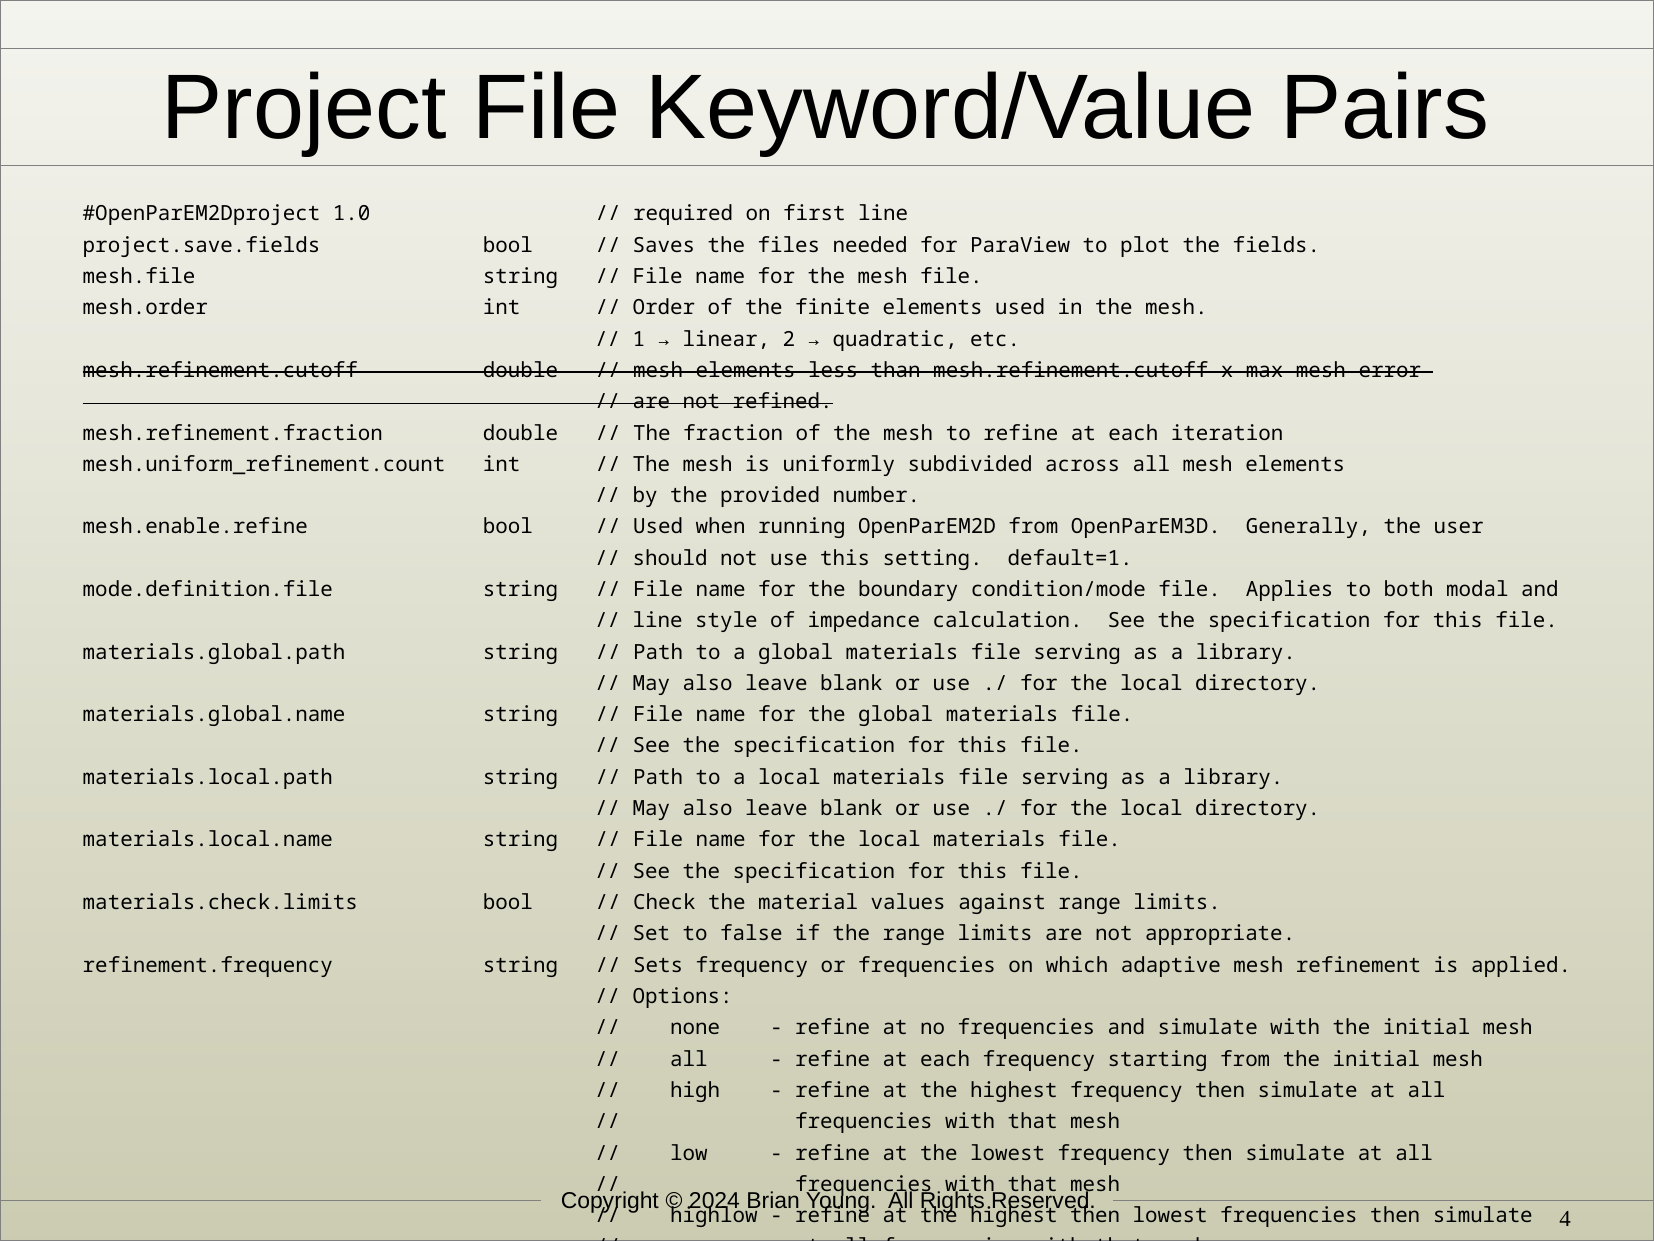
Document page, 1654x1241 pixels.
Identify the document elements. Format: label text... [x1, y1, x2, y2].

list #OpenParEM2Dproject 1.0 // required on first line project.save.fields bool // Saves the files needed for ParaView to plot the fields. mesh.file string // File name for the mesh file. mesh.order int // Order of the finite elements used in the mesh. // 1 → linear, 2 → quadratic, etc. mesh.refinement.cutoff double // mesh elements less than mesh.refinement.cutoff x max mesh error // are not refined. mesh.refinement.fraction double // The fraction of the mesh to refine at each iteration mesh.uniform_refinement.count int // The mesh is uniformly subdivided across all mesh elements // by the provided number. mesh.enable.refine bool // Used when running OpenParEM2D from OpenParEM3D. Generally, the user // should not use this setting. default=1. mode.definition.file string // File name for the boundary condition/mode file. Applies to both modal and // line style of impedance calculation. See the specification for this file. materials.global.path string // Path to a global materials file serving as a library. // May also leave blank or use ./ for the local directory. materials.global.name string // File name for the global materials file. // See the specification for this file. materials.local.path string // Path to a local materials file serving as a library. // May also leave blank or use ./ for the local directory. materials.local.name string // File name for the local materials file. // See the specification for this file. materials.check.limits bool // Check the material values against range limits. // Set to false if the range limits are not appropriate. refinement.frequency string // Sets frequency or frequencies on which adaptive mesh refinement is applied. // Options: // none - refine at no frequencies and simulate with the initial mesh // all - refine at each frequency starting from the initial mesh // high - refine at the highest frequency then simulate at all // frequencies with that mesh // low - refine at the lowest frequency then simulate at all // frequencies with that mesh // highlow - refine at the highest then lowest frequencies then simulate // at all frequencies with that mesh // lowhigh - refine at the lowest then highest frequencies then simulate // at all frequencies with that mesh // plan - refine at the frequencies marked in the frequency plan then // simulate at all frequencies with that mesh [82, 198, 1571, 1241]
title Project File Keyword/Value Pairs [82, 49, 1571, 166]
